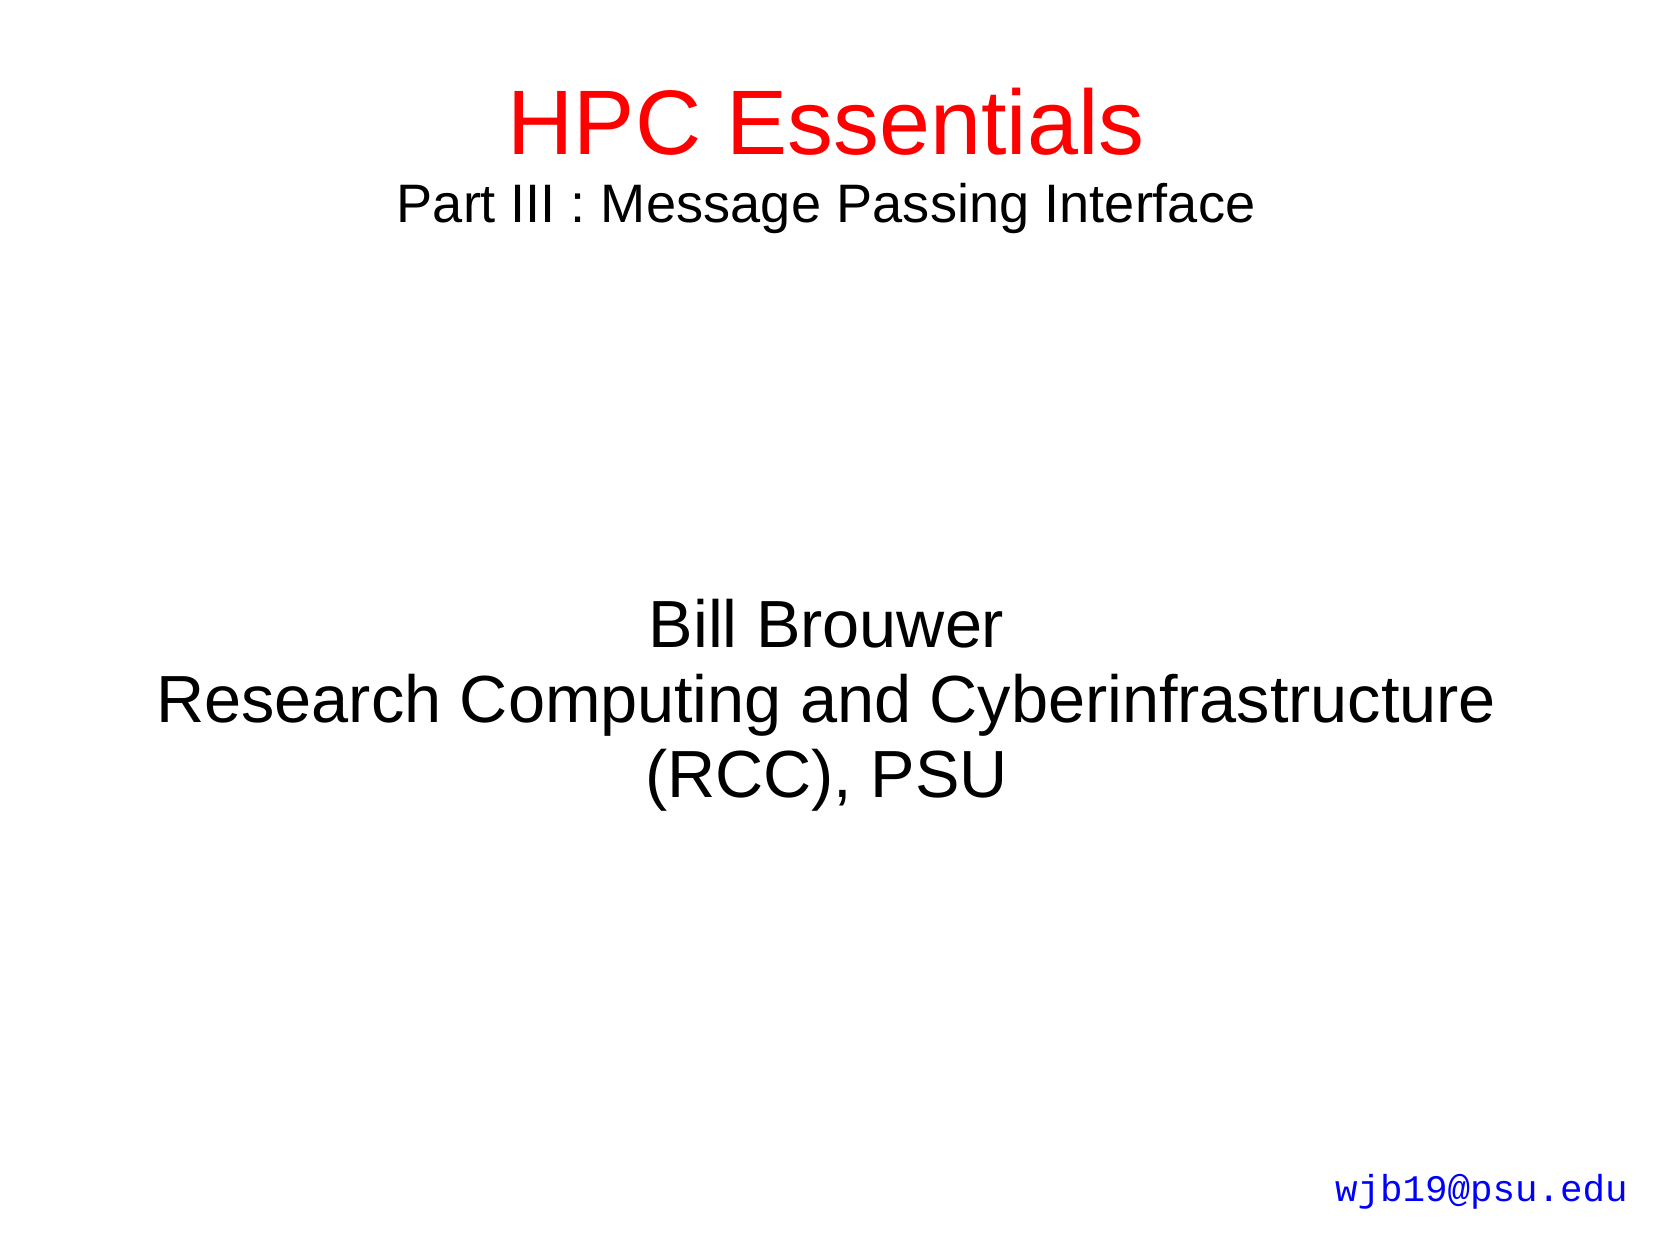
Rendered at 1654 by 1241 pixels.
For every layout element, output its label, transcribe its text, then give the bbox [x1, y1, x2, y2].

subtitle Bill Brouwer Research Computing and Cyberinfrastructure (RCC), PSU [82, 290, 1571, 1109]
title HPC Essentials Part III : Message Passing Interface [82, 49, 1571, 257]
text_box wjb19@psu.edu [1320, 1162, 1643, 1220]
